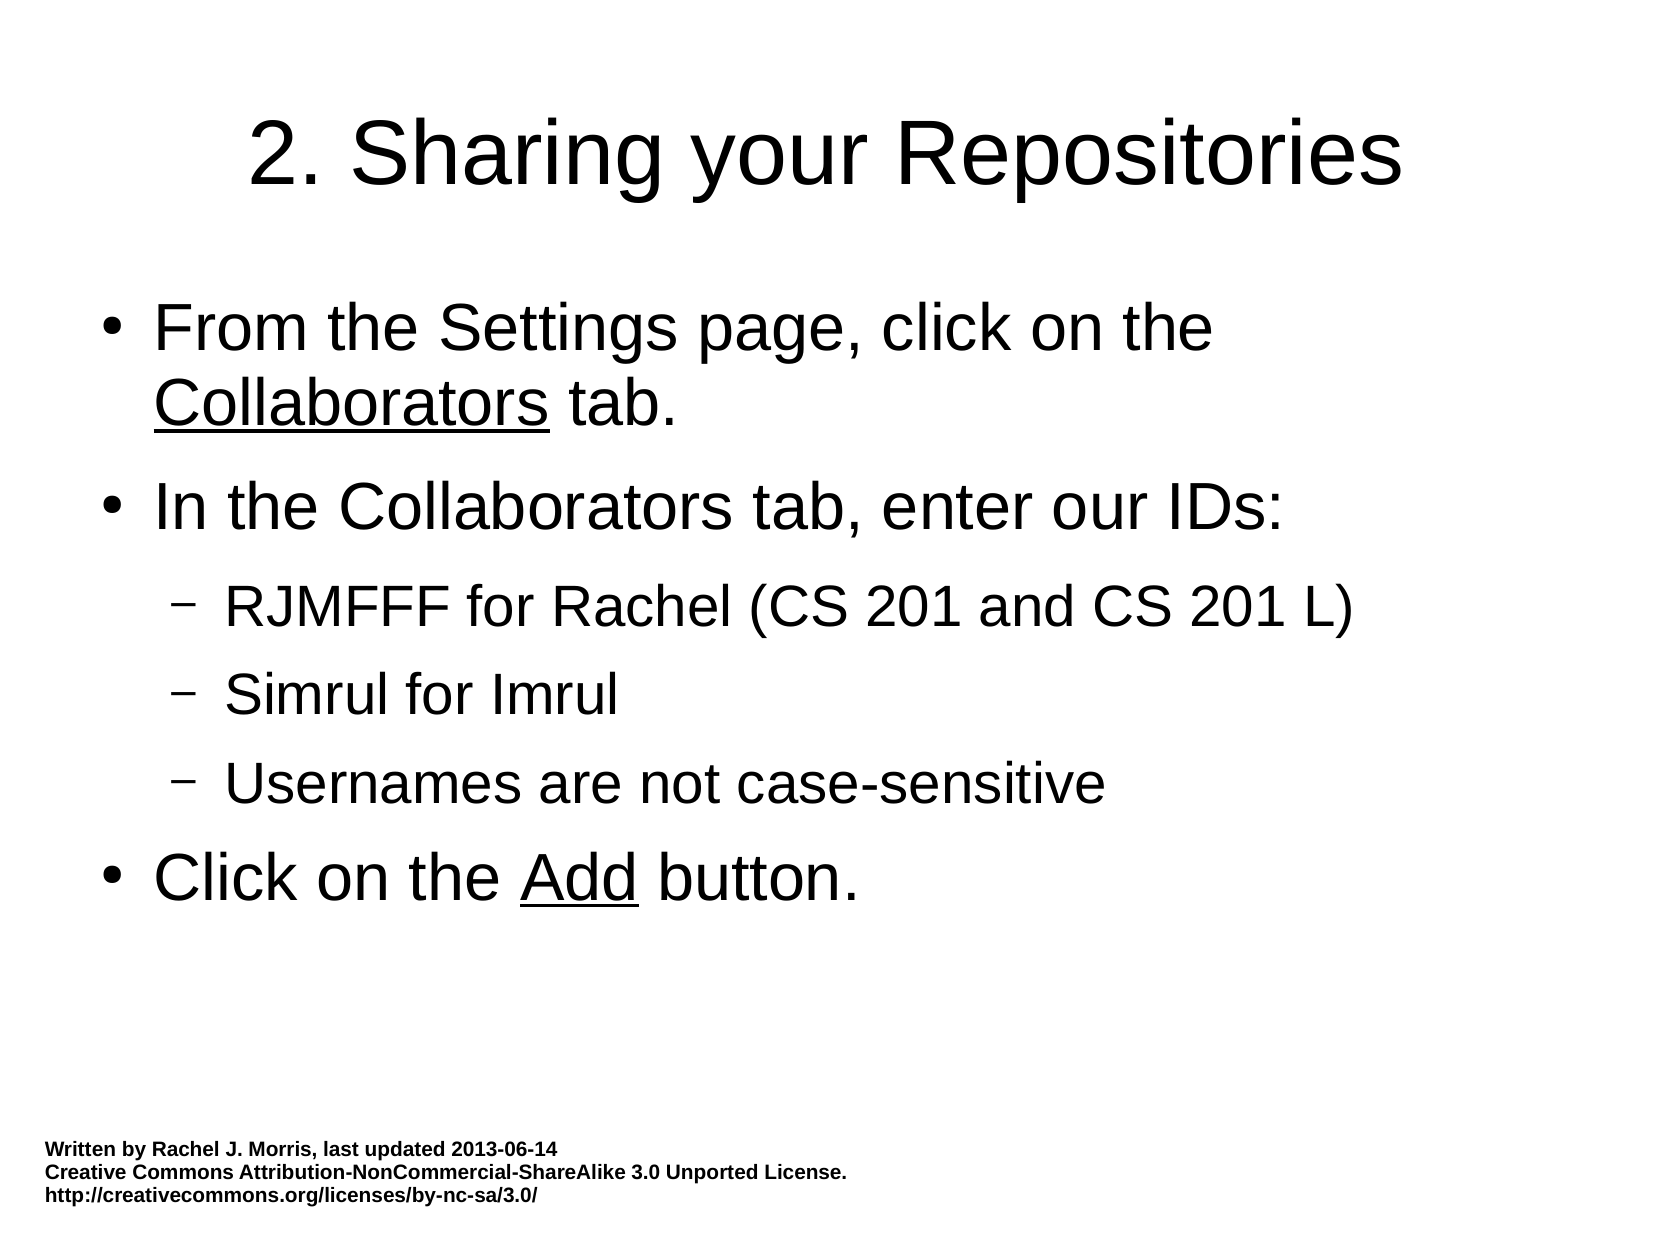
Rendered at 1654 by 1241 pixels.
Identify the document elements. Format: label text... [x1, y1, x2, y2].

title 2. Sharing your Repositories [82, 49, 1571, 257]
list From the Settings page, click on the Collaborators tab. In the Collaborators tab, enter our IDs: RJMFFF for Rachel (CS 201 and CS 201 L) Simrul for Imrul Usernames are not case-sensitive Click on the Add button. [82, 290, 1538, 1010]
